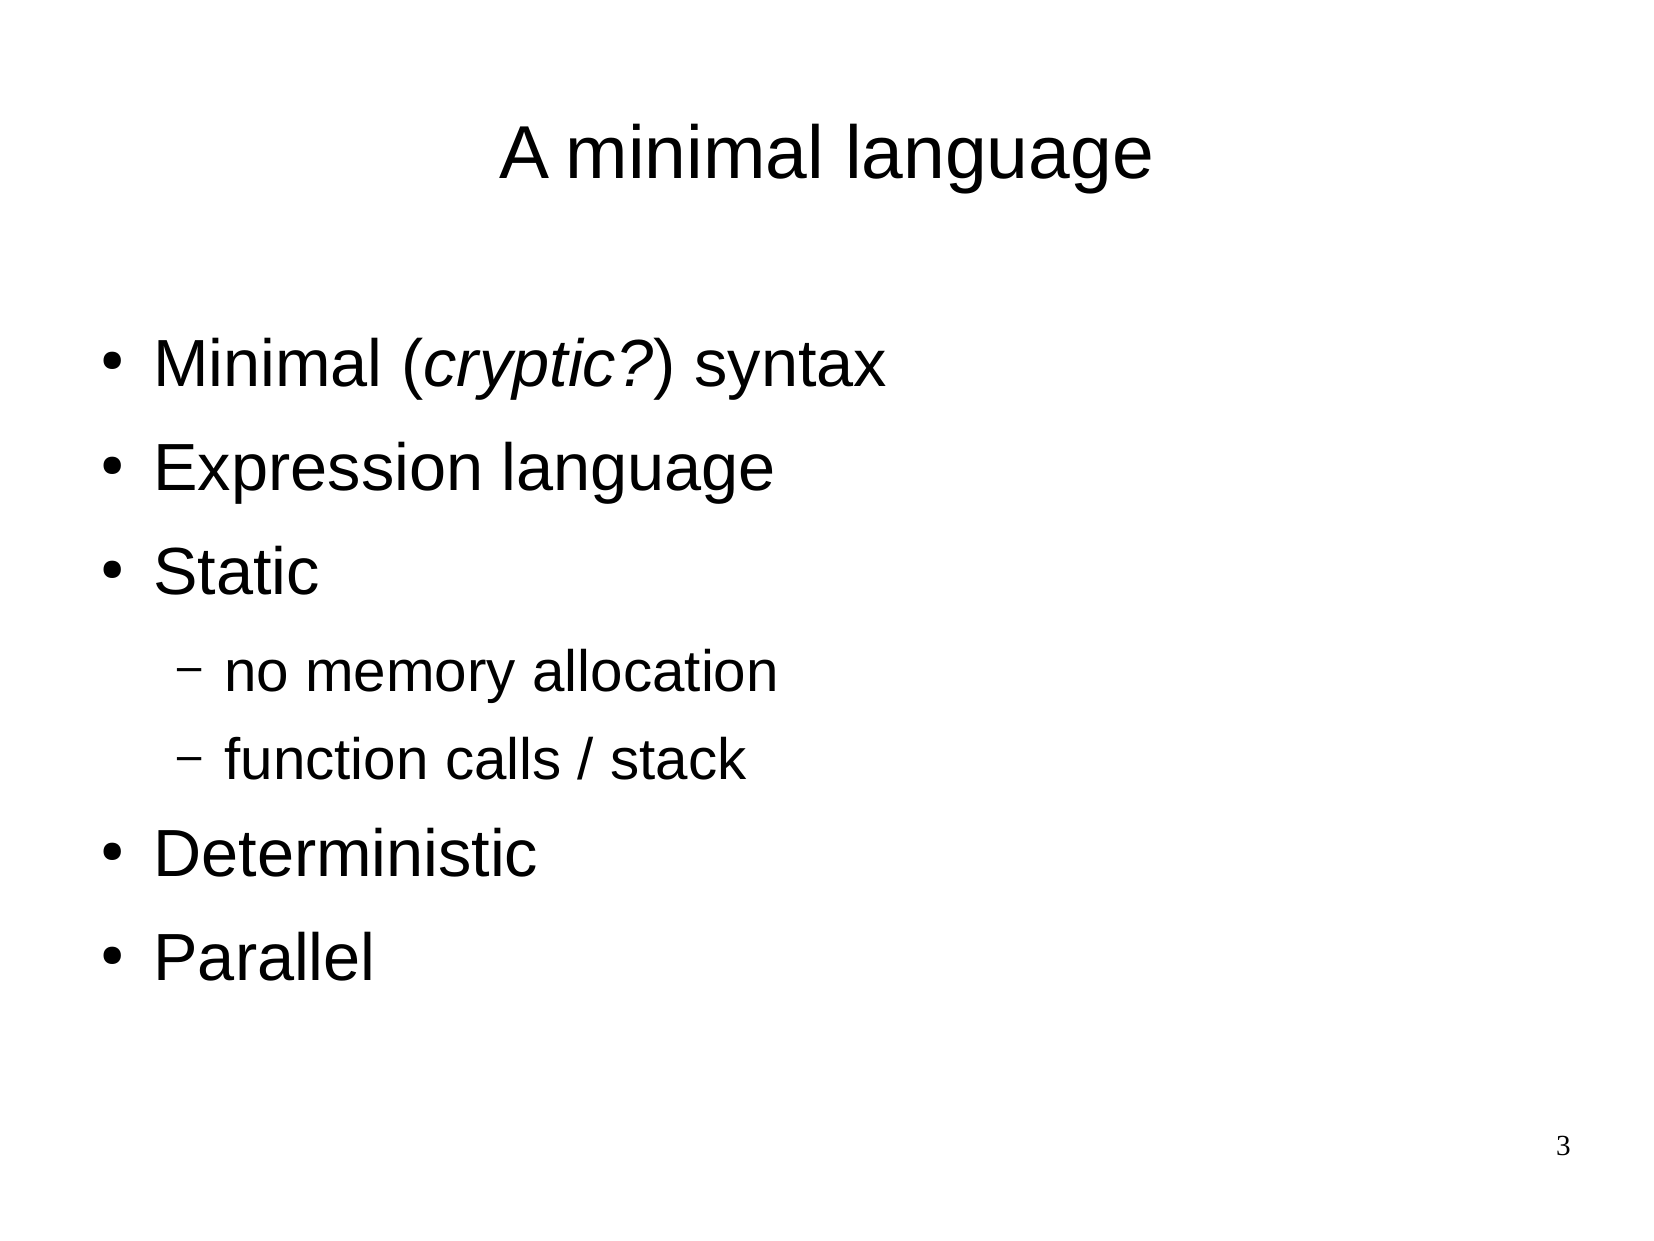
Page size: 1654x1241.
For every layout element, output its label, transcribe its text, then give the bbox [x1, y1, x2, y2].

title A minimal language [82, 49, 1571, 257]
list Minimal (cryptic?) syntax Expression language Static no memory allocation function calls / stack Deterministic Parallel [82, 325, 1571, 1145]
